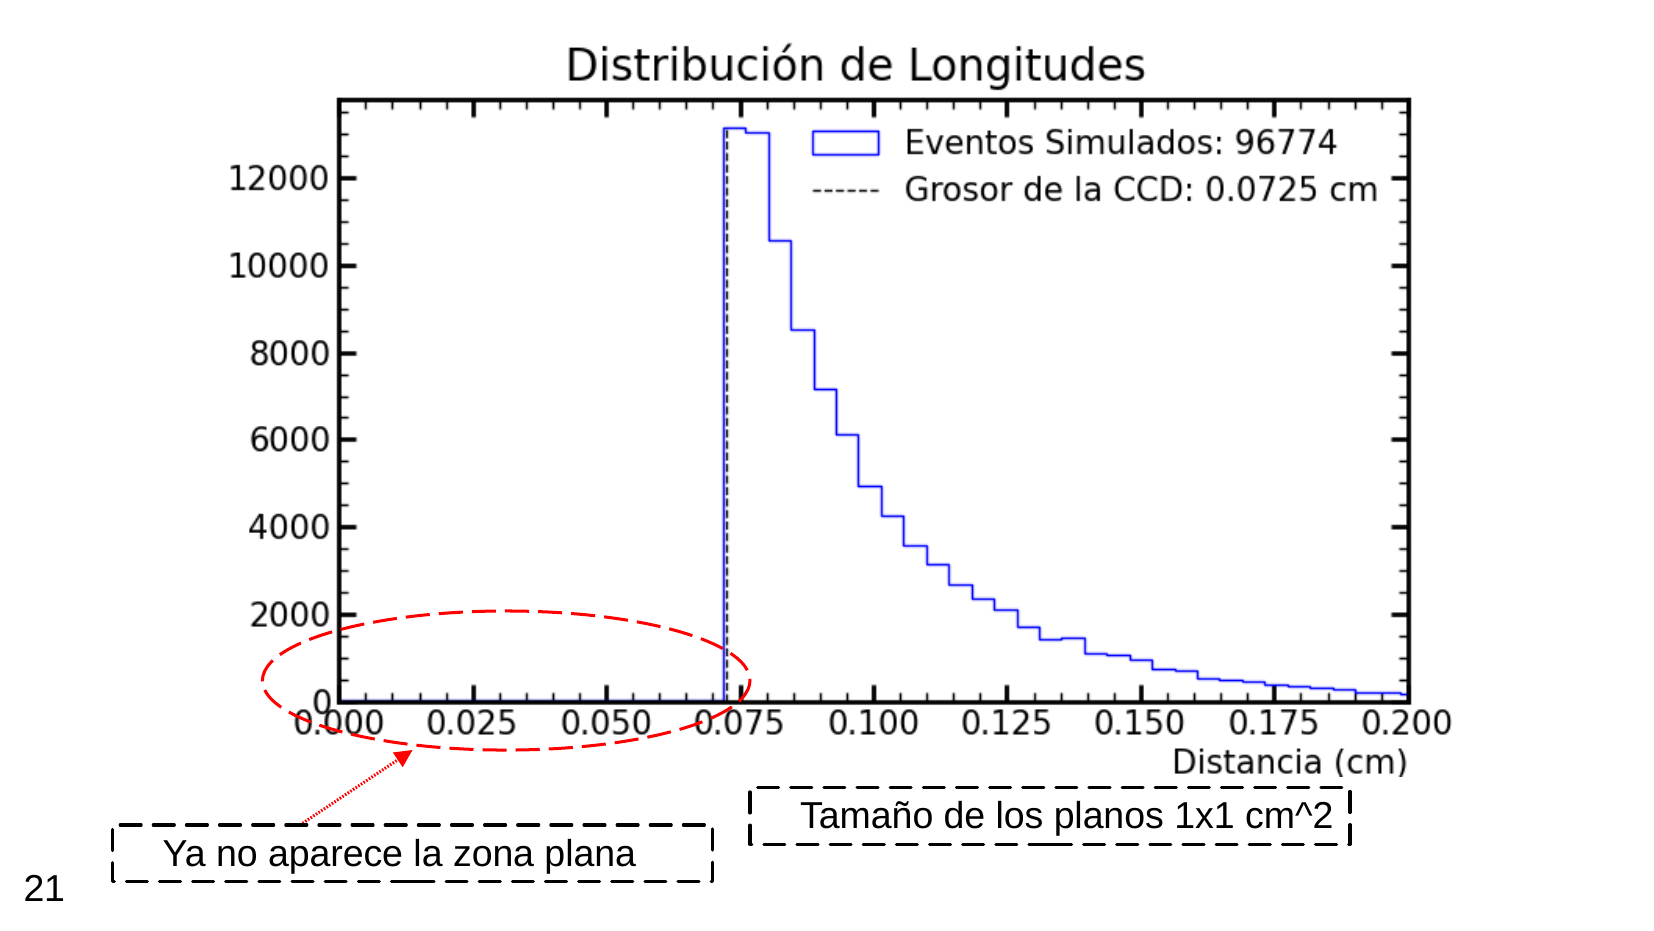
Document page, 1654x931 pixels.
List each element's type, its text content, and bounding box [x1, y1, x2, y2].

text_box [262, 610, 751, 751]
text_box <number> [8, 860, 638, 931]
text_box Ya no aparece la zona plana [112, 825, 713, 882]
picture [223, 37, 1463, 777]
text_box Tamaño de los planos 1x1 cm^2 [750, 787, 1351, 845]
